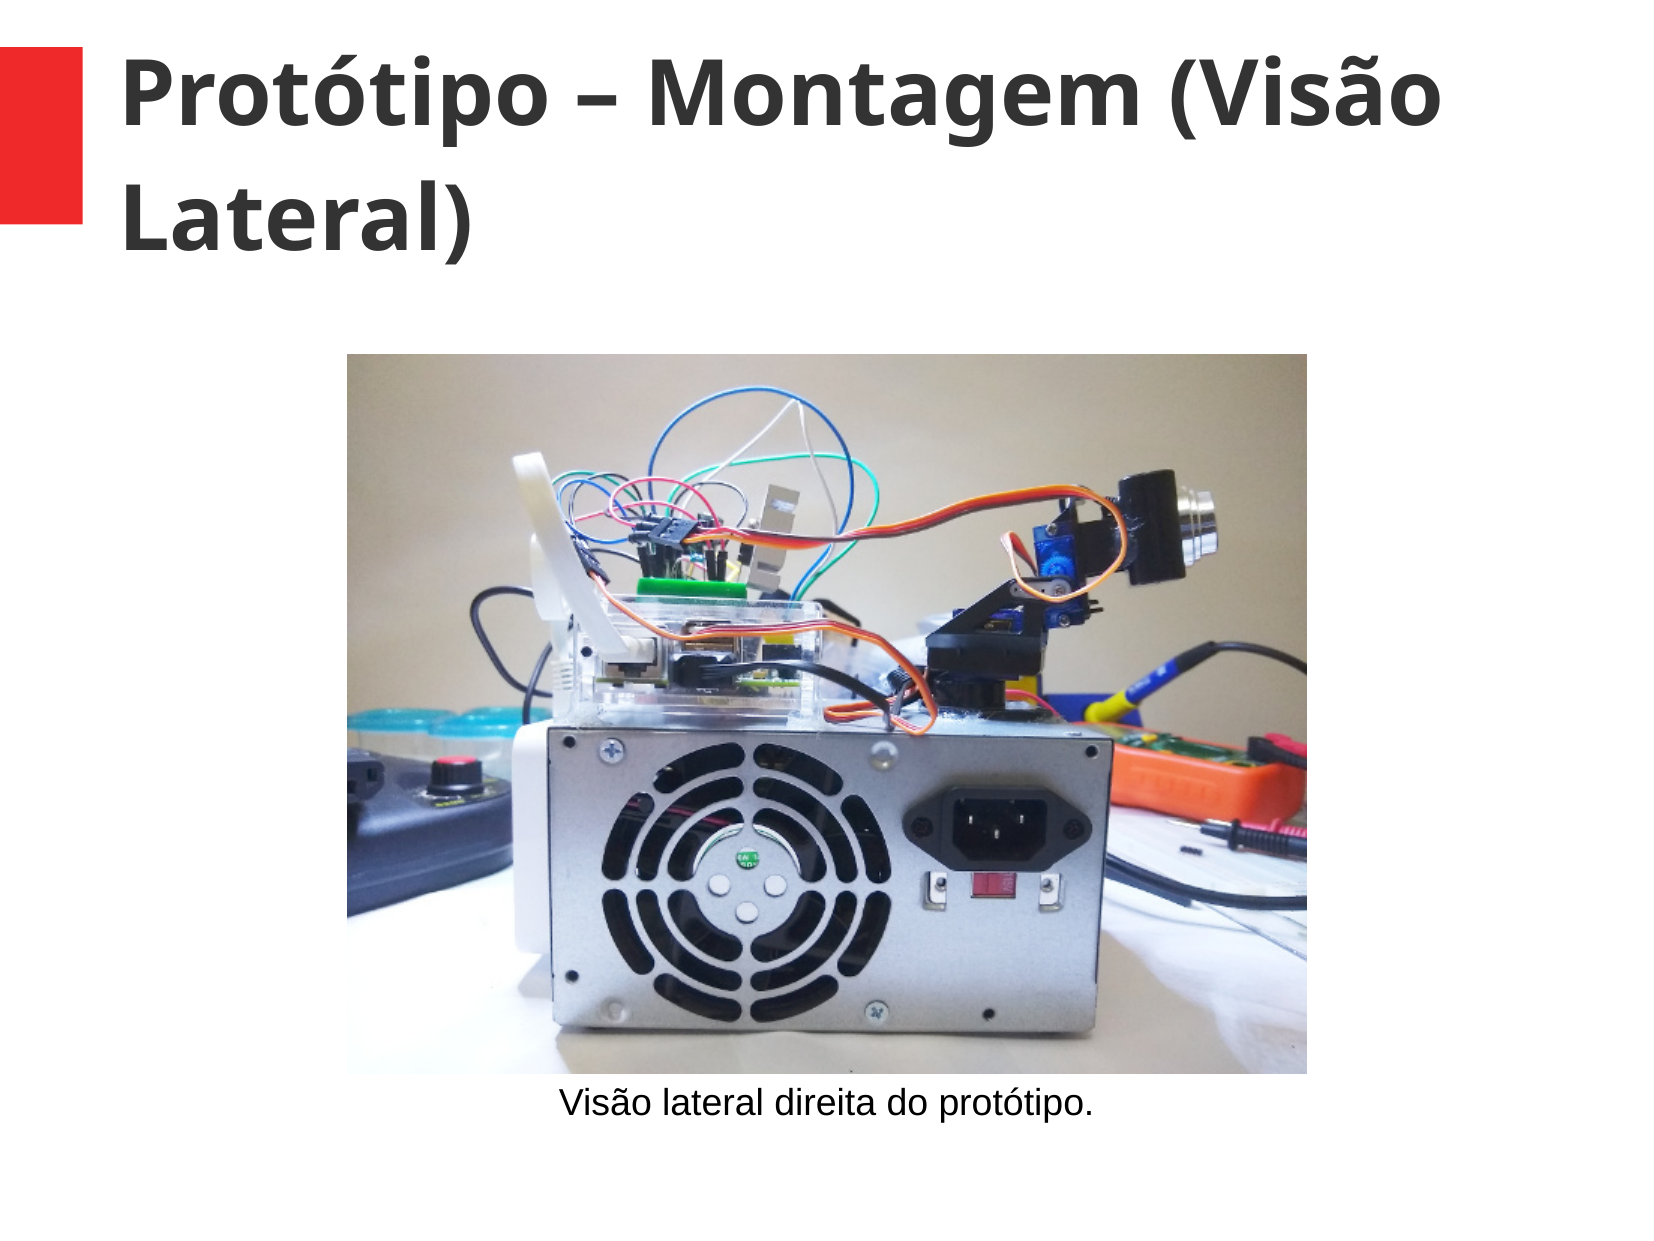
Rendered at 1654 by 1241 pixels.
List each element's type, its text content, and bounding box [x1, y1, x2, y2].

picture [347, 354, 1307, 1073]
text_box Visão lateral direita do protótipo. [342, 1073, 1312, 1131]
title Protótipo – Montagem (Visão Lateral) [118, 45, 1571, 260]
